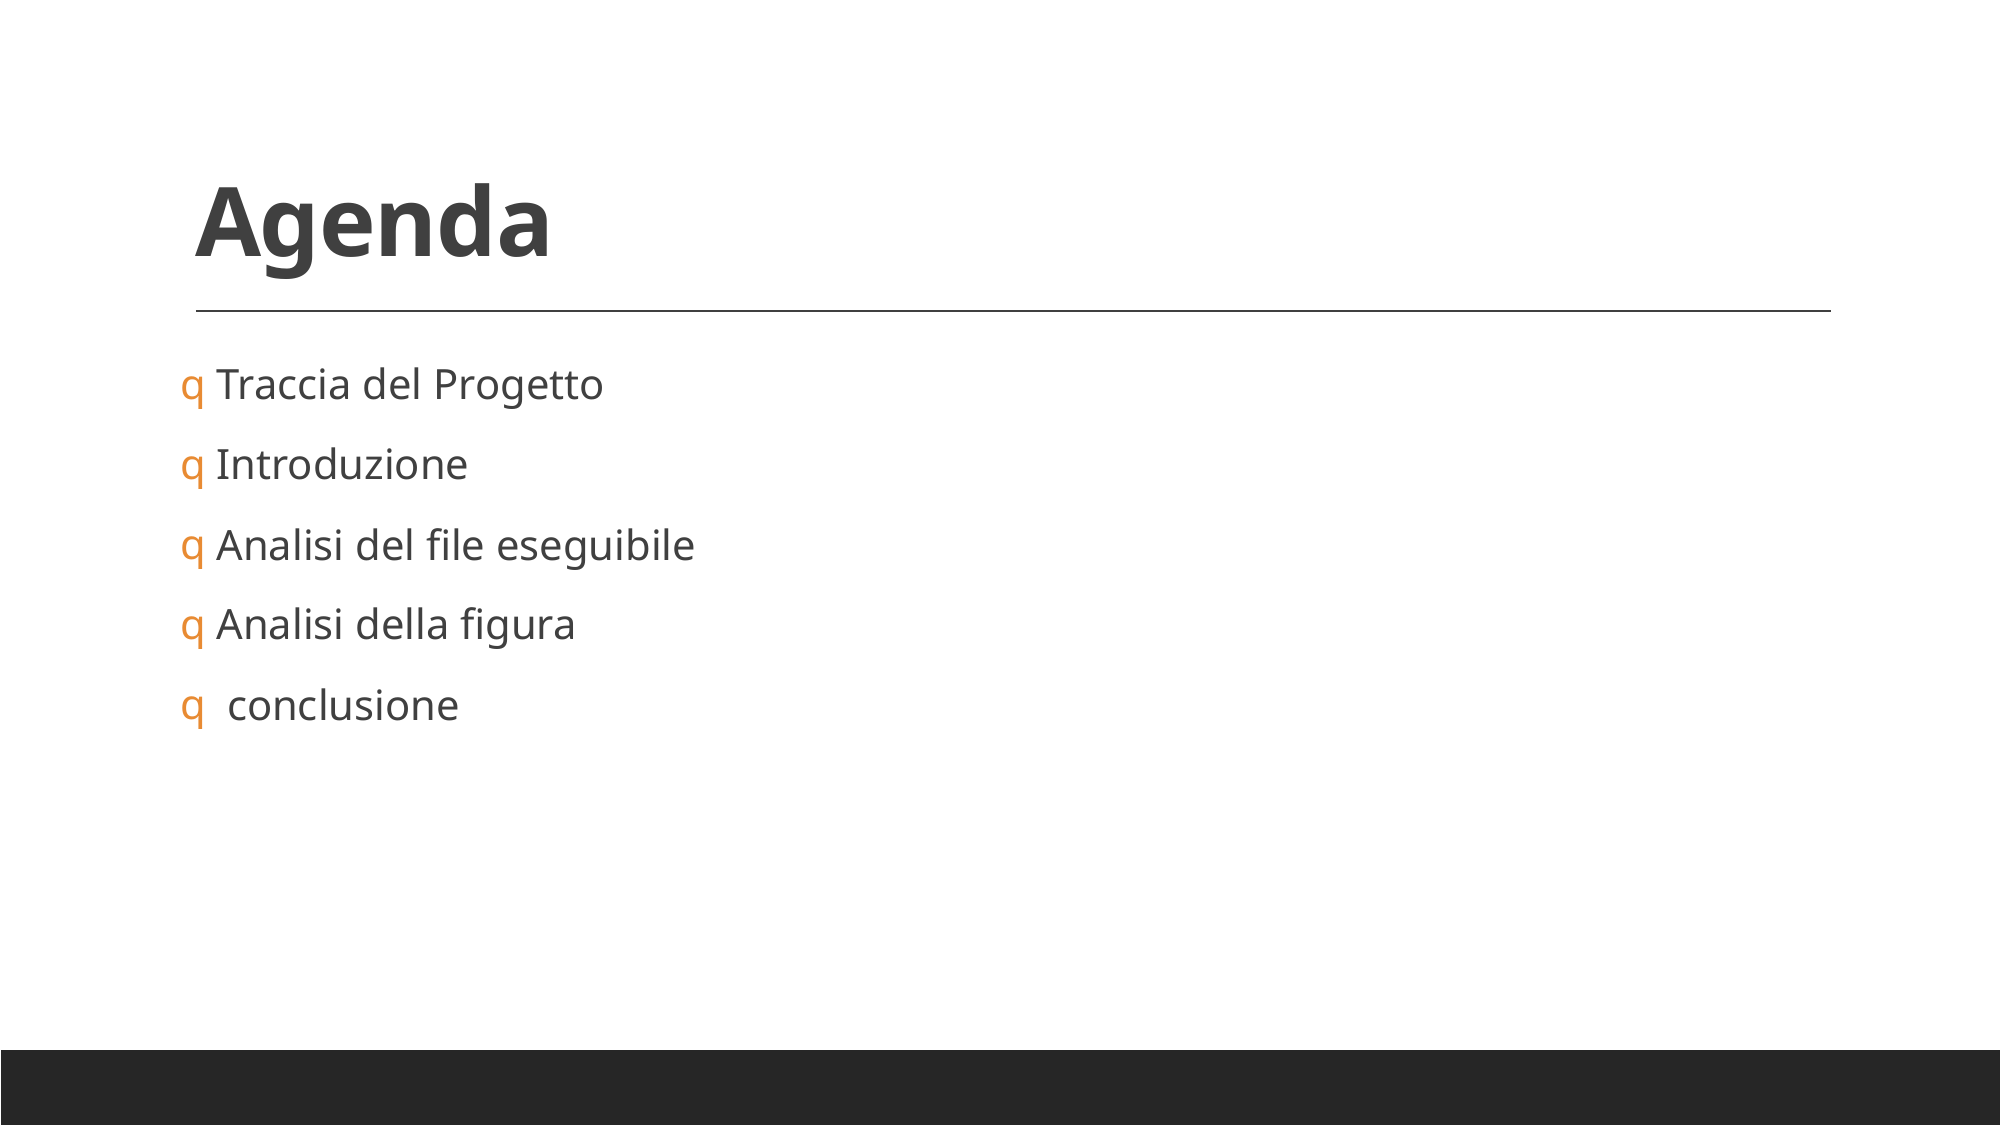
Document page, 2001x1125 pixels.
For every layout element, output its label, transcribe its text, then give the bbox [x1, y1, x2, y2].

list Traccia del Progetto Introduzione Analisi del file eseguibile Analisi della figura conclusione [180, 345, 1831, 963]
title Agenda [180, 47, 1831, 286]
